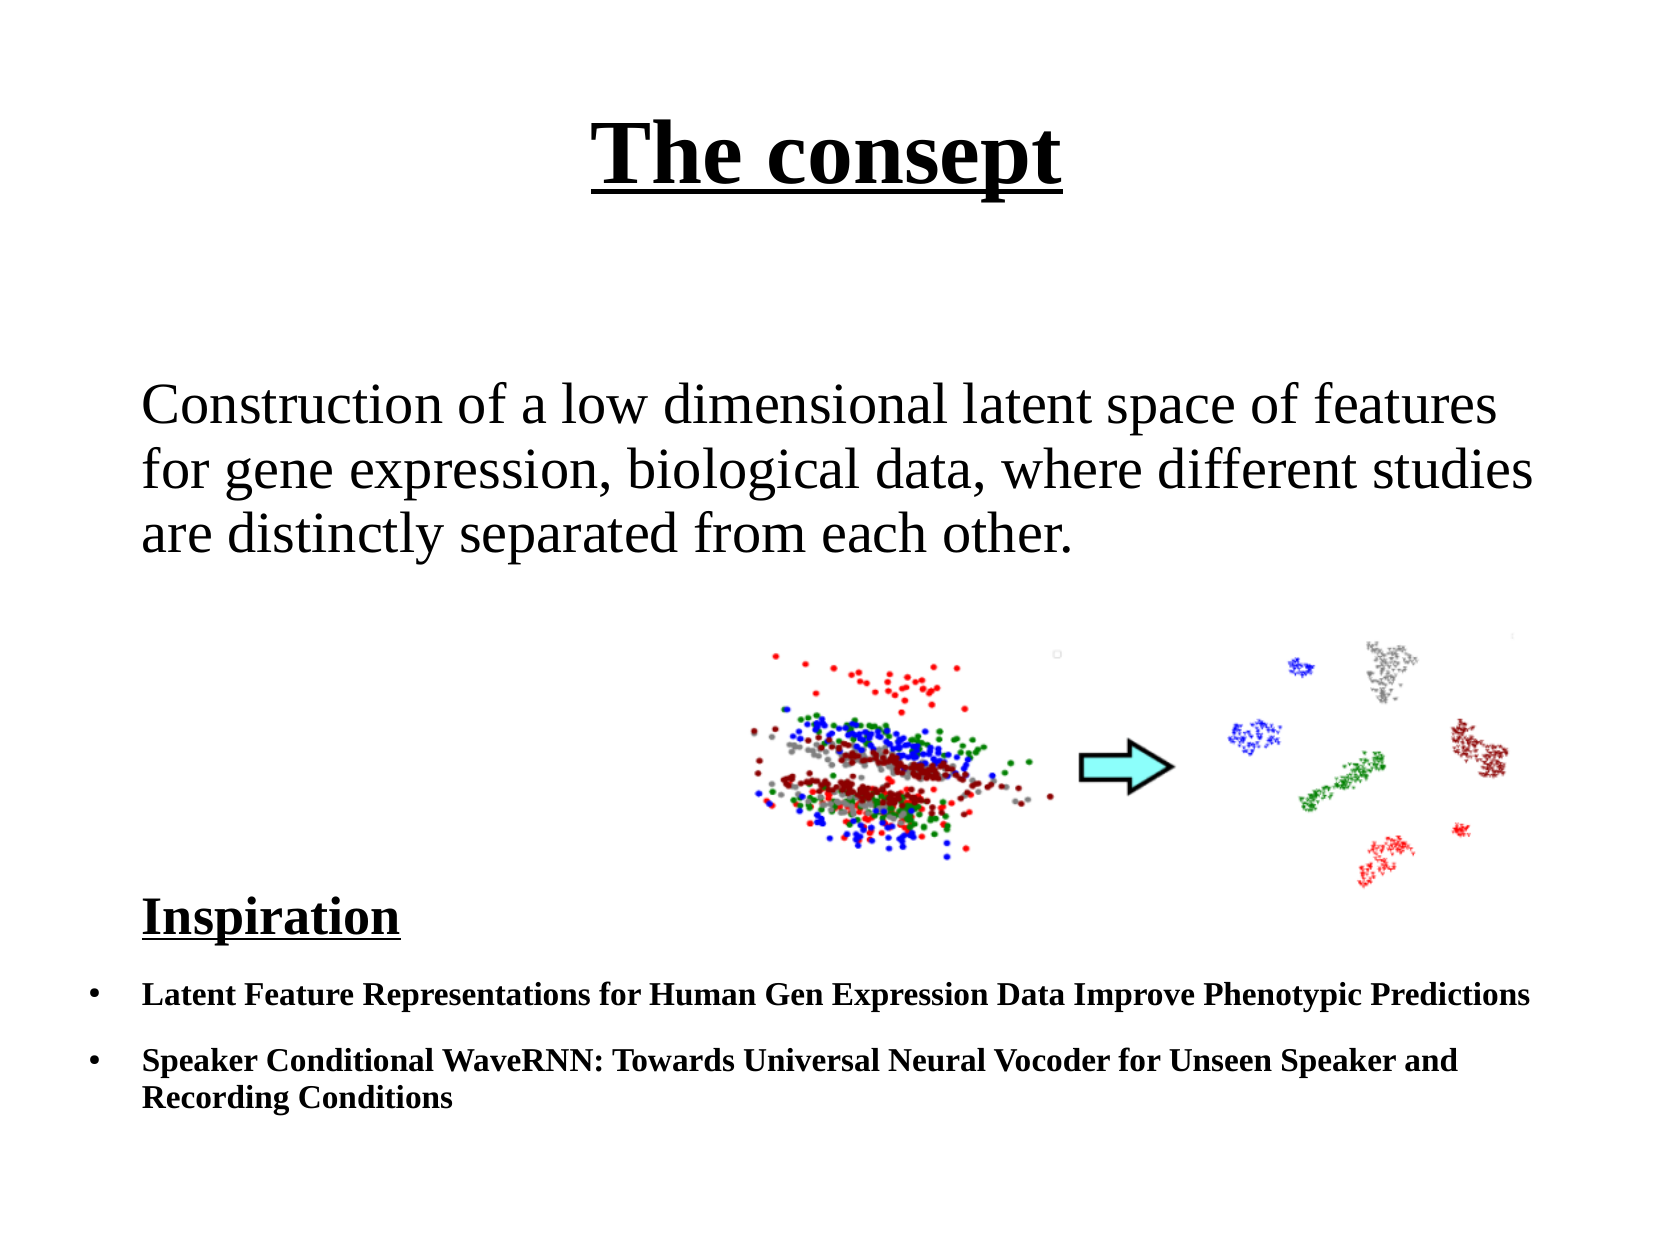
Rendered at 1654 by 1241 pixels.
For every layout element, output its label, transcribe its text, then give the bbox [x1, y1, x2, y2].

list Construction of a low dimensional latent space of features for gene expression, biological data, where different studies are distinctly separated from each other. Inspiration Latent Feature Representations for Human Gen Expression Data Improve Phenotypic Predictions Speaker Conditional WaveRNN: Towards Universal Neural Vocoder for Unseen Speaker and Recording Conditions [70, 277, 1560, 1241]
picture [720, 614, 1524, 921]
title The consept [82, 49, 1571, 257]
